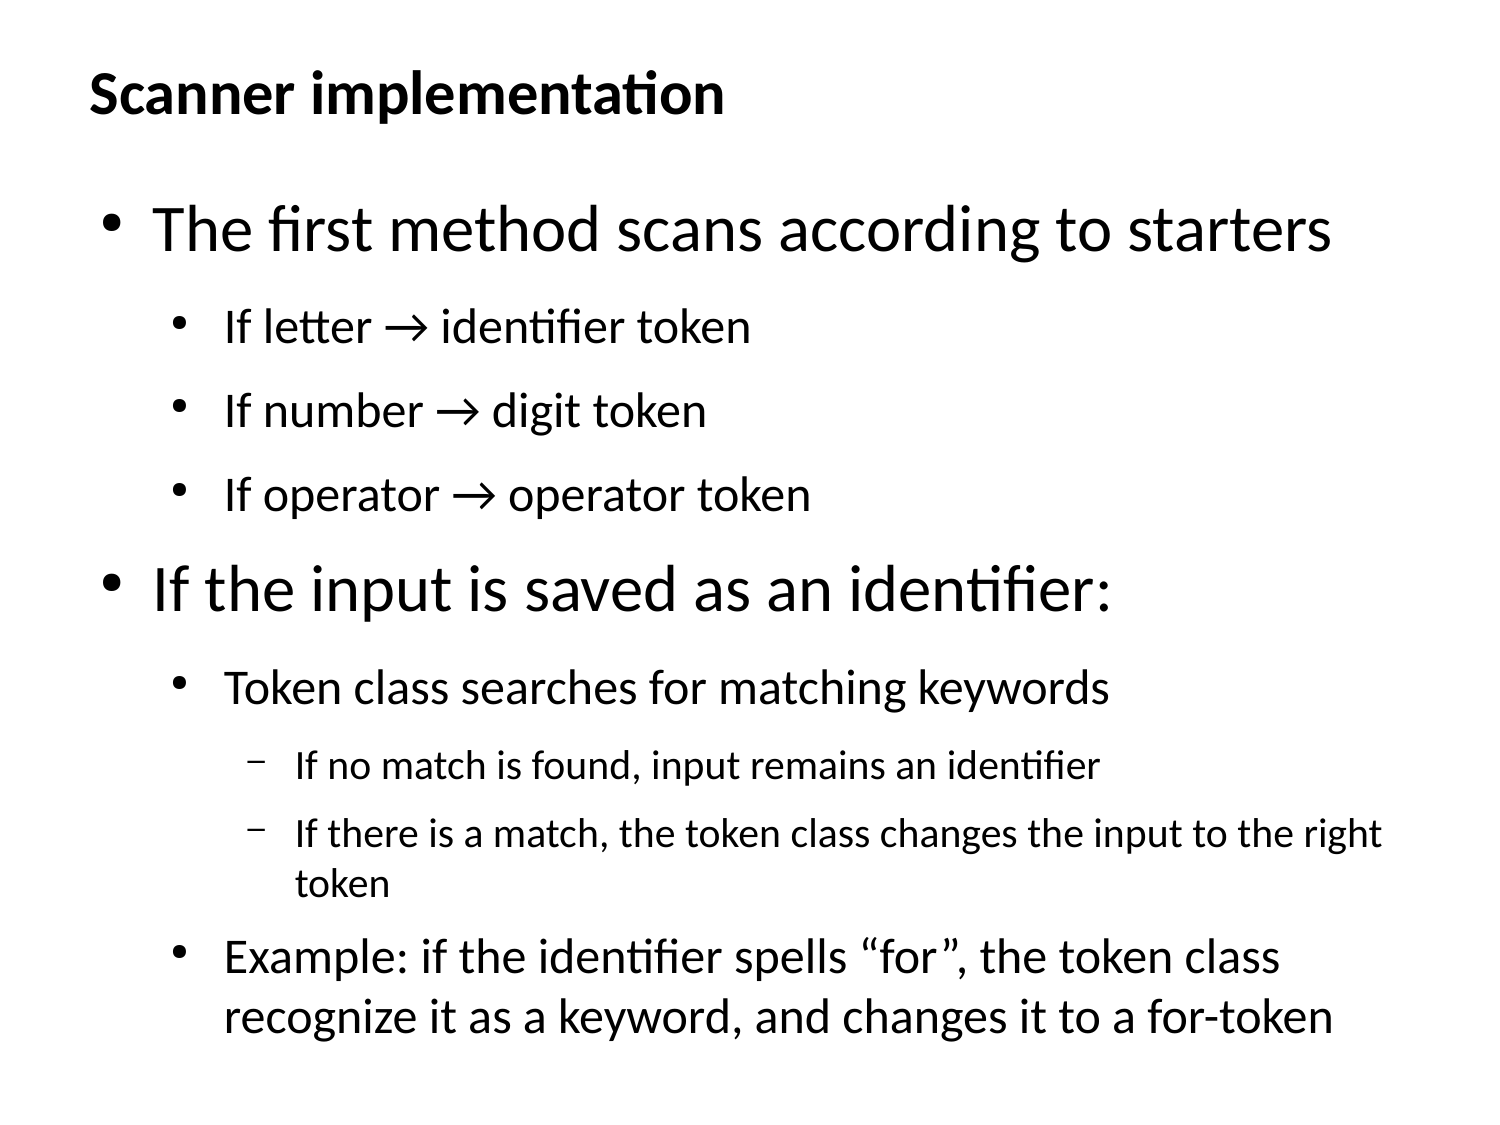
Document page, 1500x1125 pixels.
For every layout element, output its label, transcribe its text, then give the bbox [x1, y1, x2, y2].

list The first method scans according to starters If letter → identifier token If number → digit token If operator → operator token If the input is saved as an identifier: Token class searches for matching keywords If no match is found, input remains an identifier If there is a match, the token class changes the input to the right token Example: if the identifier spells “for”, the token class recognize it as a keyword, and changes it to a for-token [67, 177, 1418, 1093]
title Scanner implementation [75, 45, 1425, 233]
